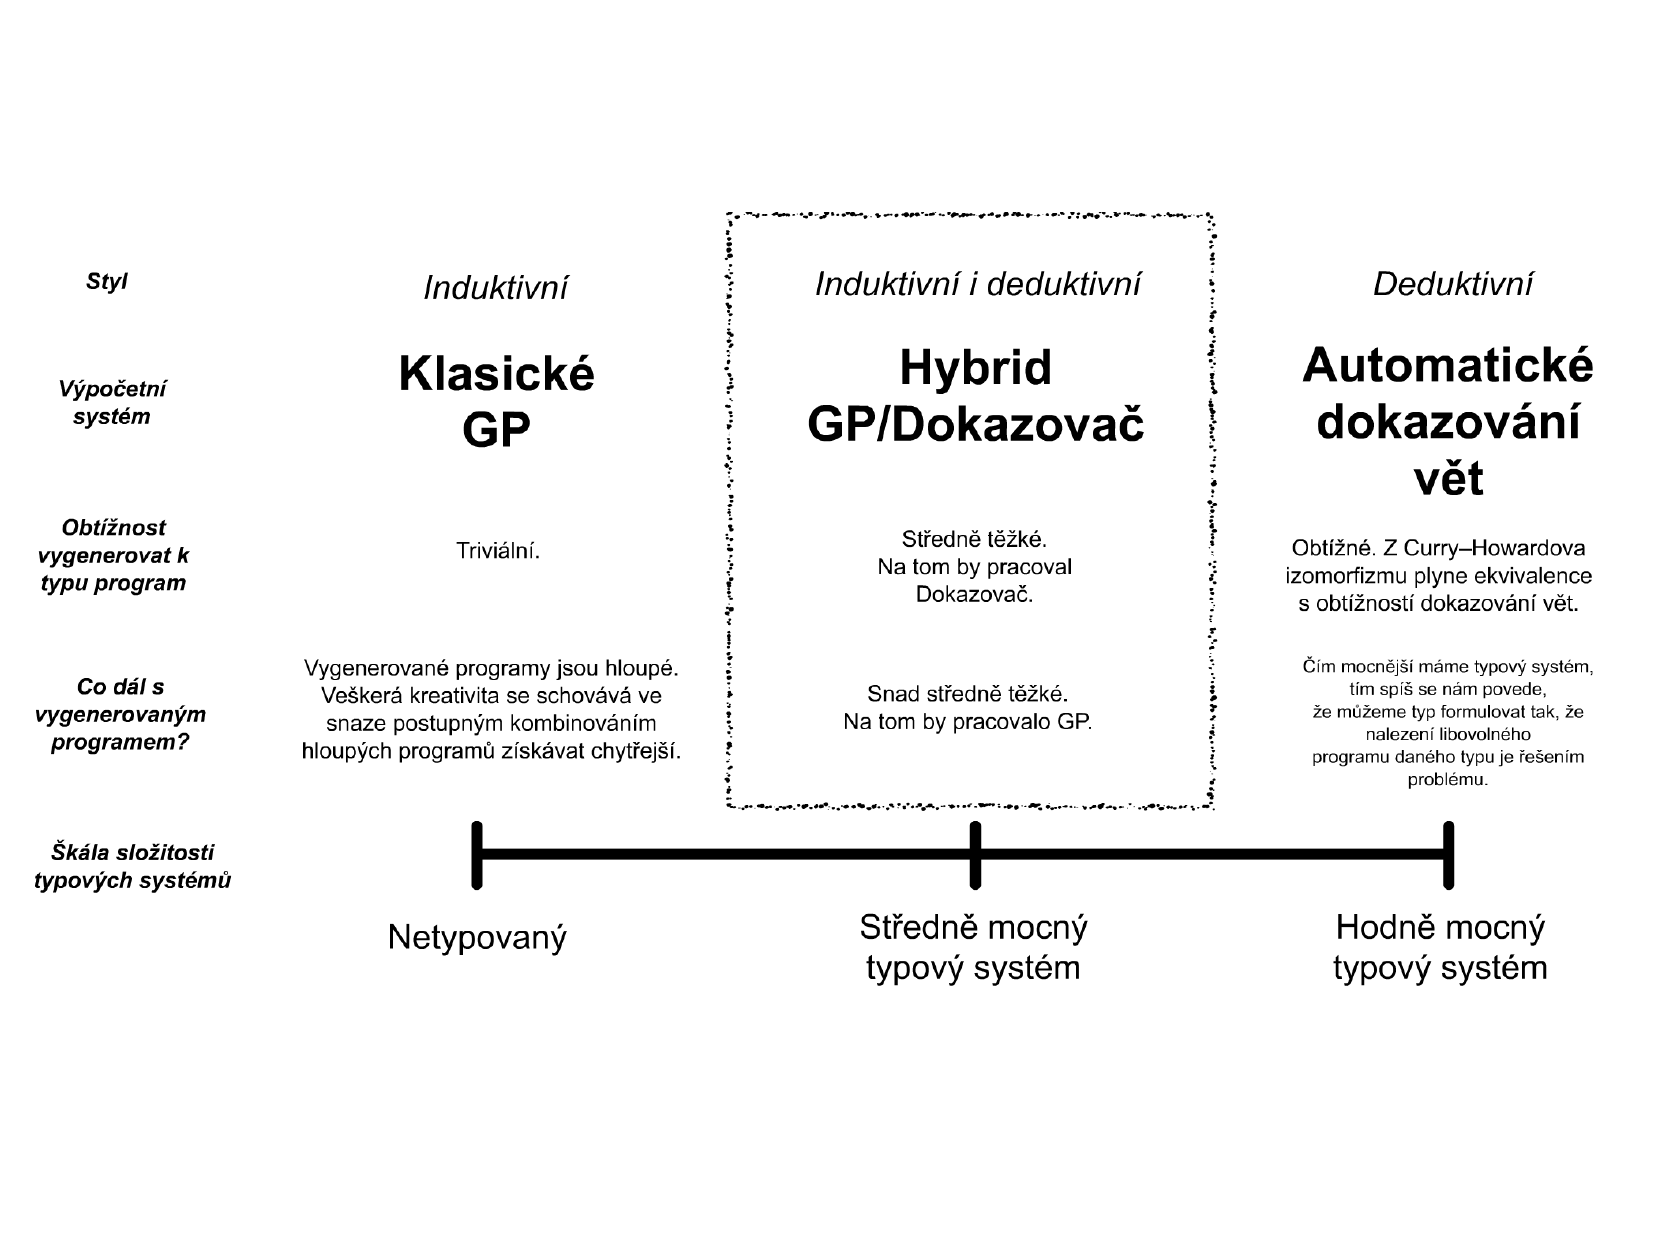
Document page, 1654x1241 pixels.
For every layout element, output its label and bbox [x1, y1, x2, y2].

picture [25, 212, 1654, 988]
